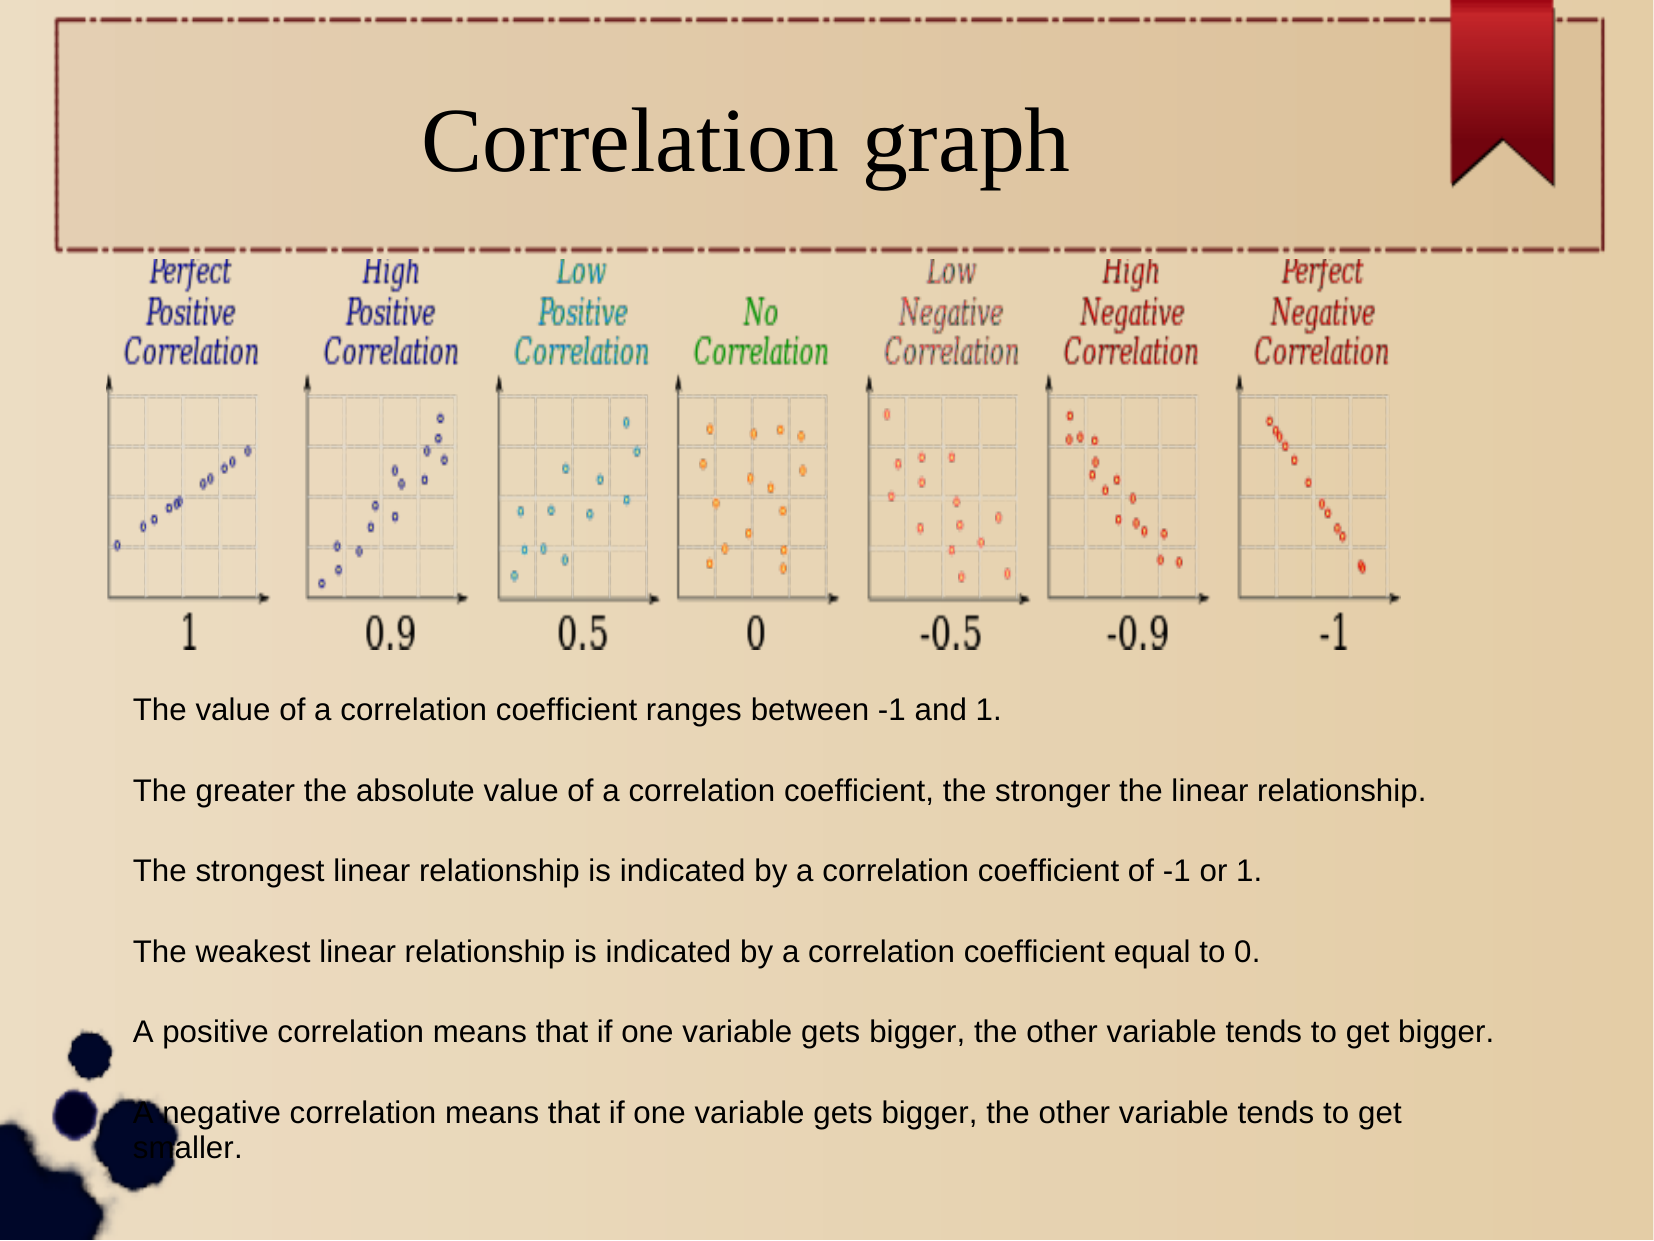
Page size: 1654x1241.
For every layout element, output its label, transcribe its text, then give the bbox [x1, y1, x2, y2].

title Correlation graph [82, 47, 1412, 229]
text_box The value of a correlation coefficient ranges between -1 and 1. The greater the absolute value of a correlation coefficient, the stronger the linear relationship. The strongest linear relationship is indicated by a correlation coefficient of -1 or 1. The weakest linear relationship is indicated by a correlation coefficient equal to 0. A positive correlation means that if one variable gets bigger, the other variable tends to get bigger. A negative correlation means that if one variable gets bigger, the other variable tends to get smaller. [118, 685, 1524, 1241]
picture [0, 0, 1654, 1240]
